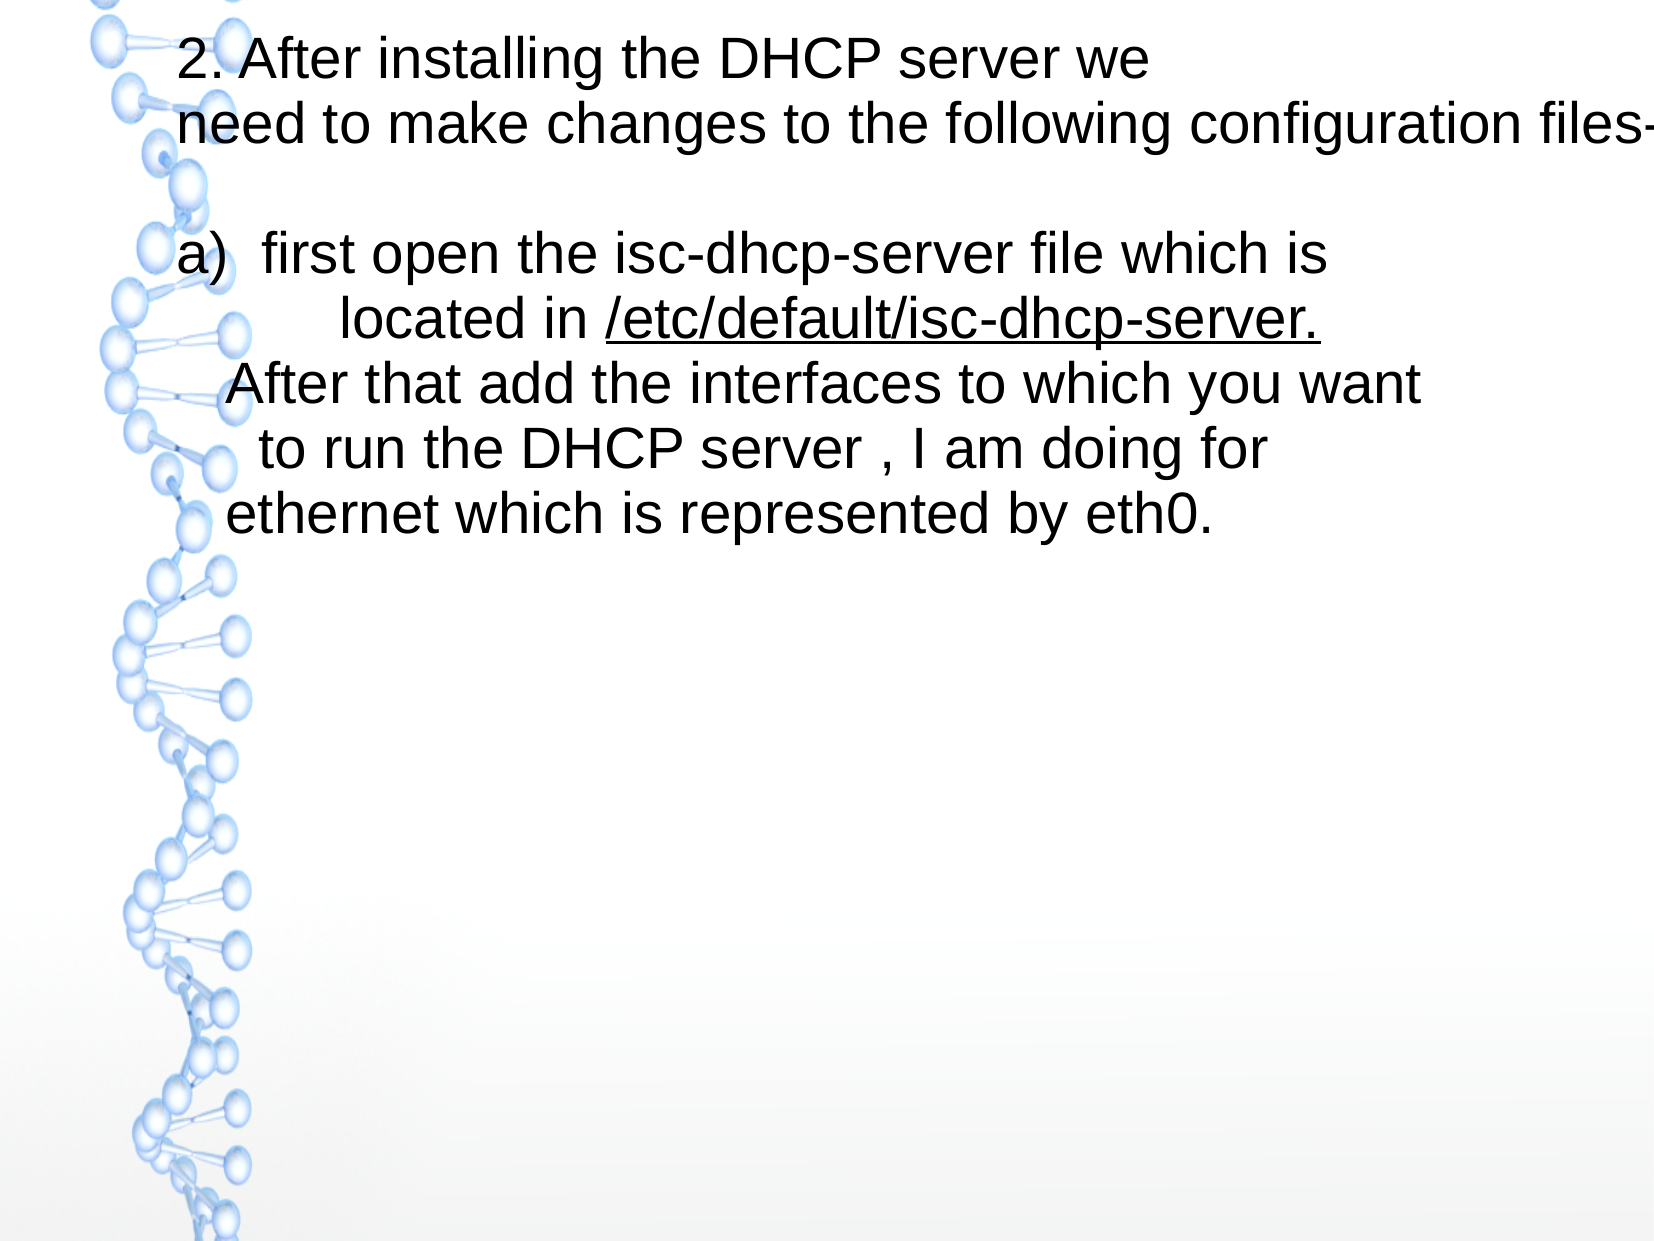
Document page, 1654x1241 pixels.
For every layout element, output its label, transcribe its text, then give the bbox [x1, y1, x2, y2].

picture [0, 0, 1654, 1241]
text_box 2. After installing the DHCP server we need to make changes to the following configuration files- a) first open the isc-dhcp-server file which is located in /etc/default/isc-dhcp-server. After that add the interfaces to which you want to run the DHCP server , I am doing for ethernet which is represented by eth0. [162, 18, 1654, 597]
